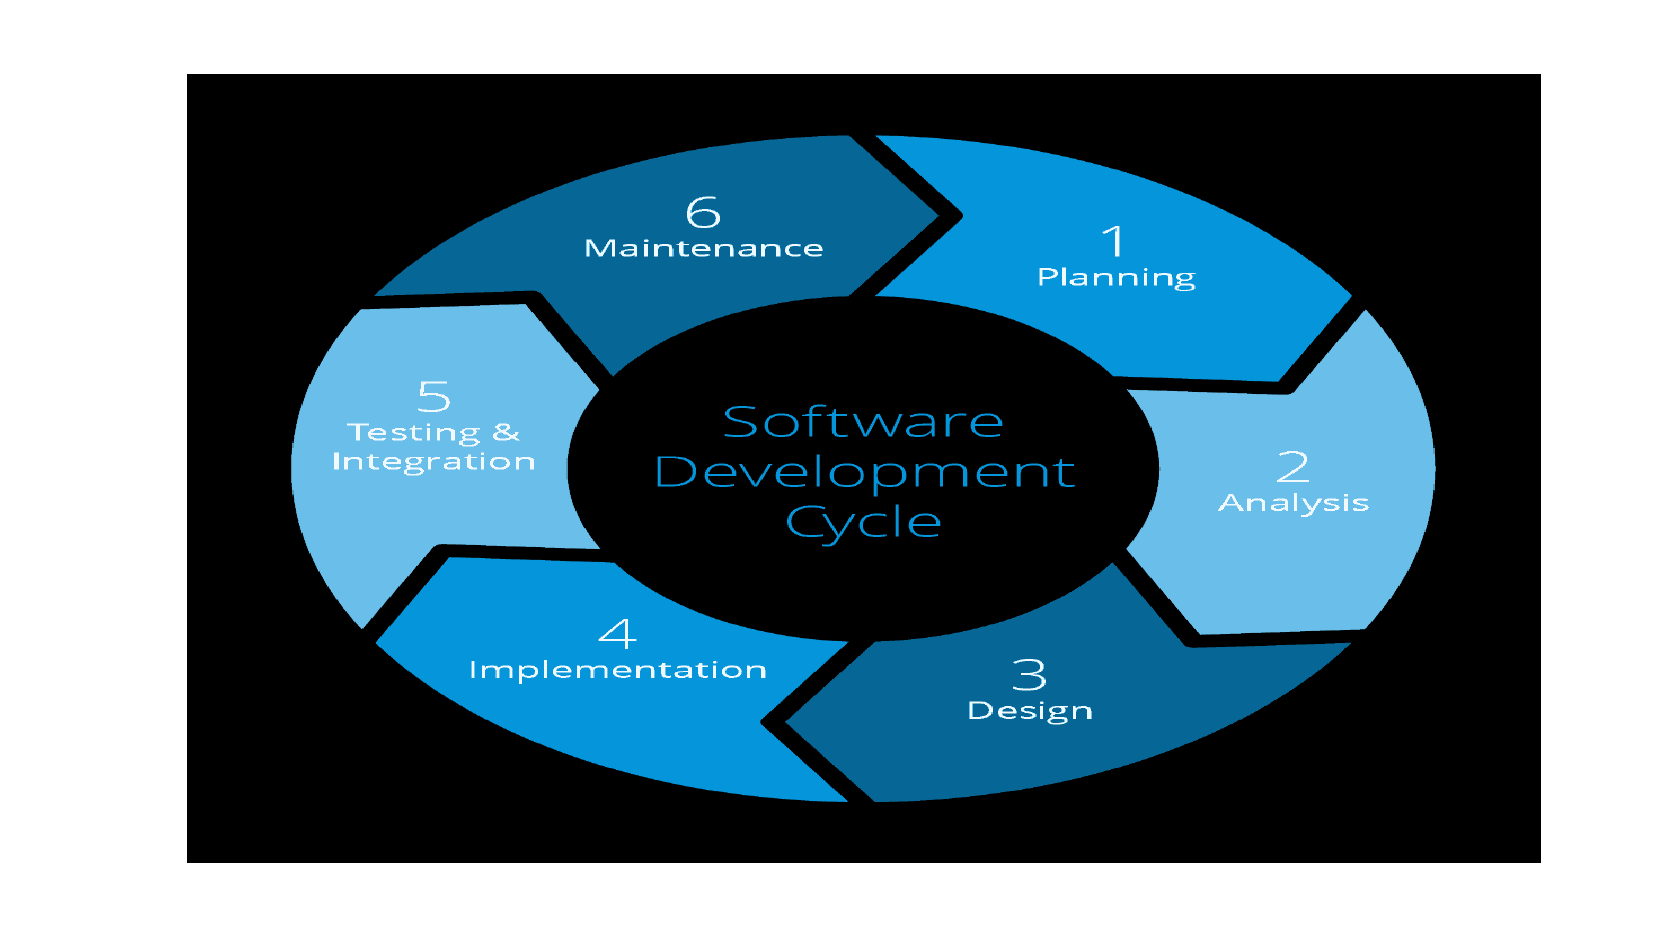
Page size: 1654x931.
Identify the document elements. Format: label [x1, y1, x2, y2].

picture [187, 74, 1541, 863]
